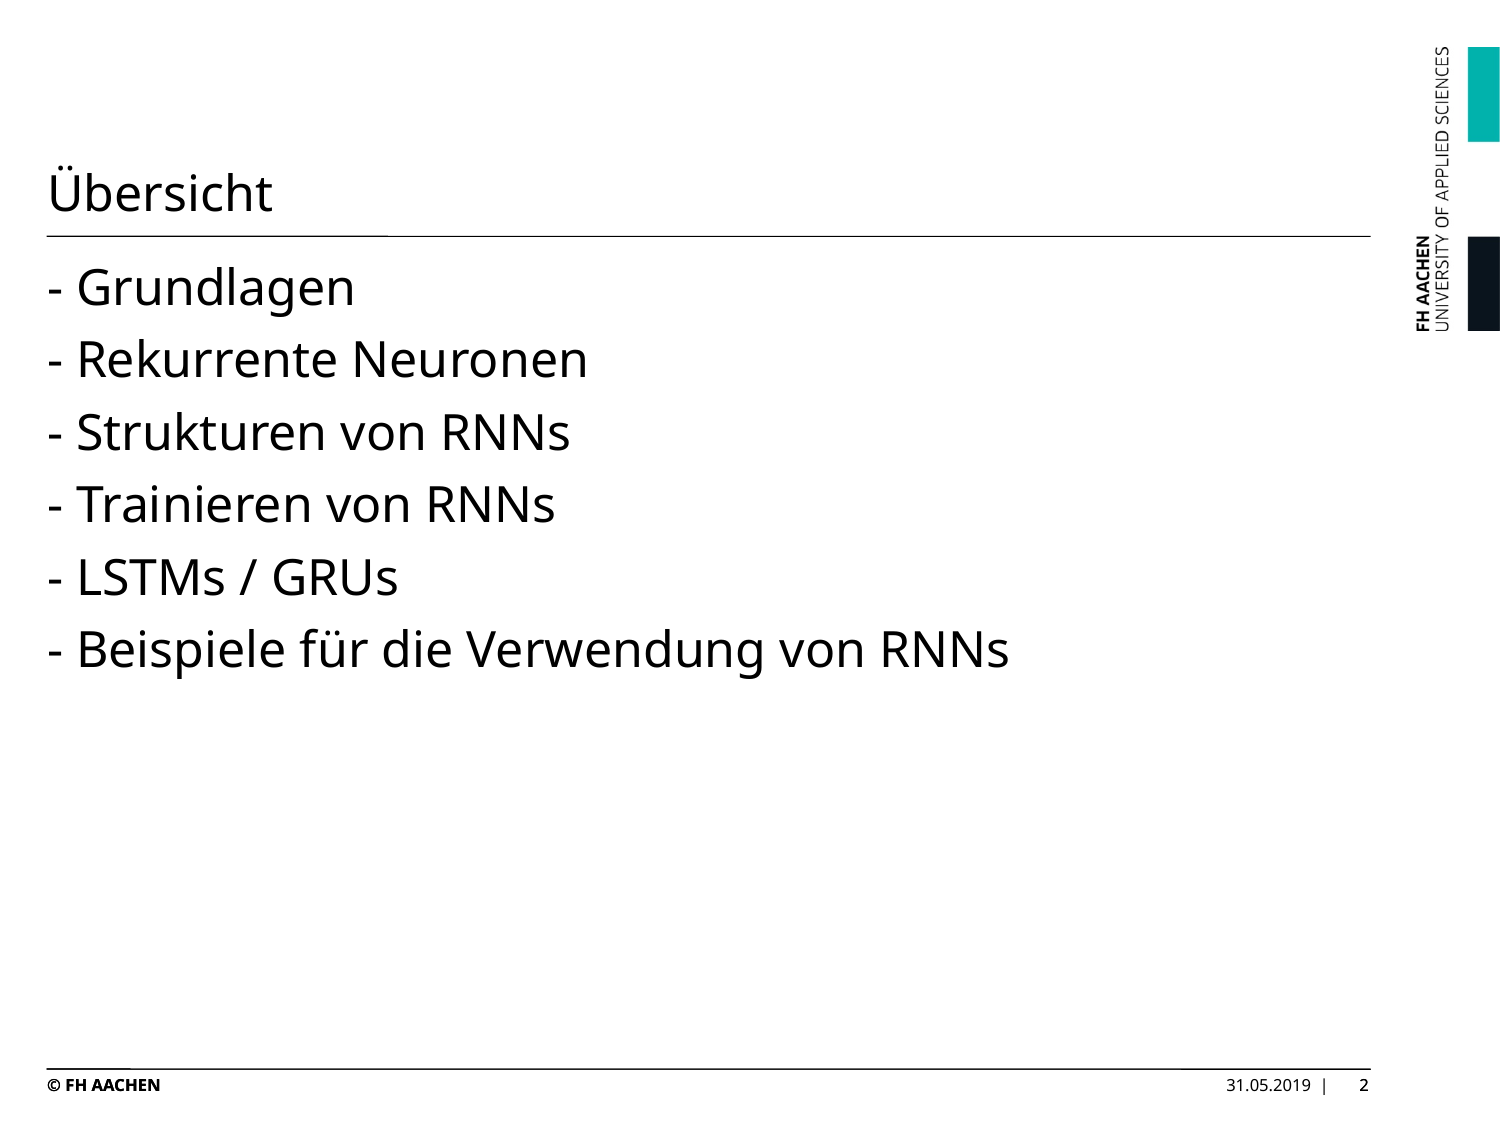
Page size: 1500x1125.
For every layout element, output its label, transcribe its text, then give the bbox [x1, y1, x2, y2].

picture [1404, 47, 1500, 331]
list - Grundlagen - Rekurrente Neuronen - Strukturen von RNNs - Trainieren von RNNs - LSTMs / GRUs - Beispiele für die Verwendung von RNNs [47, 255, 1371, 1047]
text_box <number> [1319, 1074, 1369, 1095]
text_box © FH AACHEN [47, 1074, 988, 1095]
title Übersicht [47, 101, 1371, 221]
